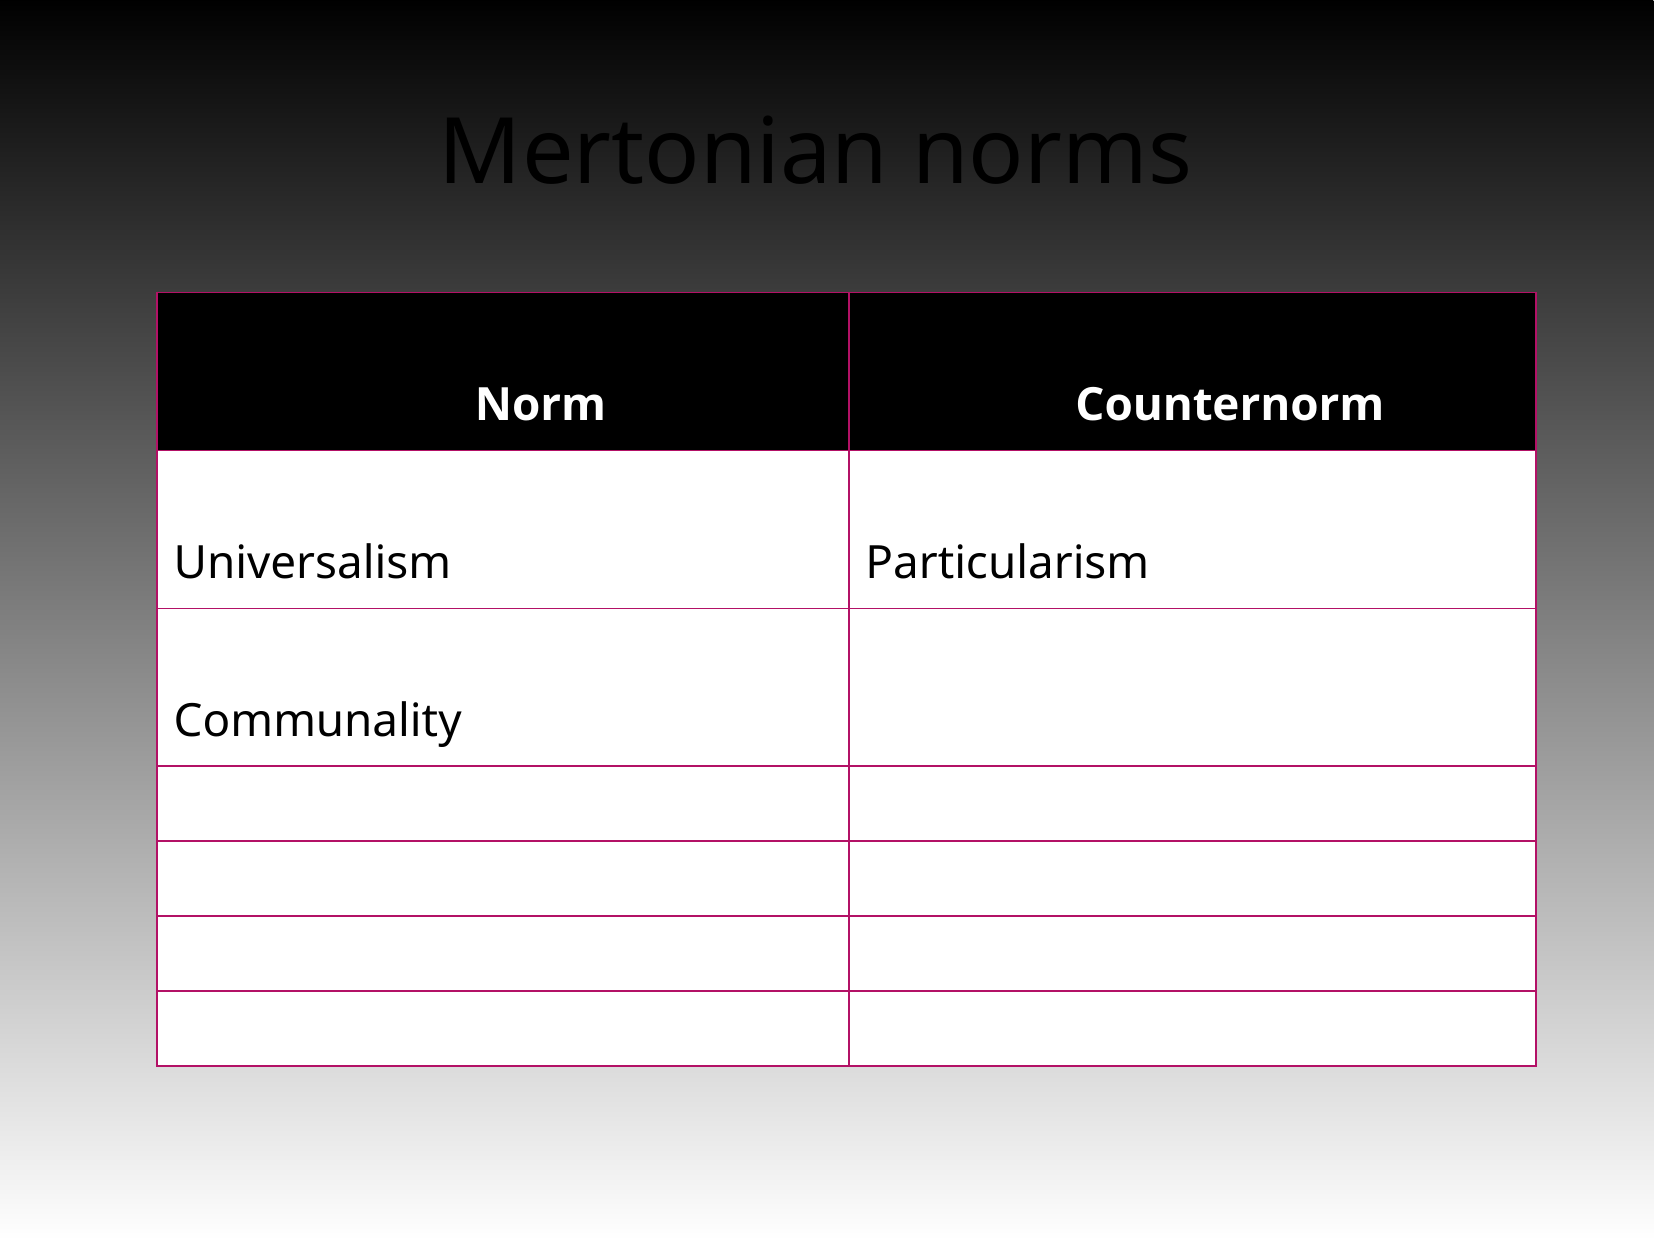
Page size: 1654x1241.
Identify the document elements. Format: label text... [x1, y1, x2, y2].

title Mertonian norms [71, 45, 1561, 253]
table_cell [850, 609, 1535, 765]
table_cell [850, 917, 1535, 990]
table_cell Communality [158, 609, 848, 765]
table_cell [158, 992, 848, 1065]
table_cell [850, 992, 1535, 1065]
table_header Norm [158, 293, 848, 450]
table_cell Universalism [158, 451, 848, 608]
table_cell [158, 917, 848, 990]
table_cell Particularism [850, 451, 1535, 608]
table_cell [850, 842, 1535, 915]
table_header Counternorm [850, 293, 1535, 450]
table_cell [158, 767, 848, 840]
table_cell [158, 842, 848, 915]
table_cell [850, 767, 1535, 840]
